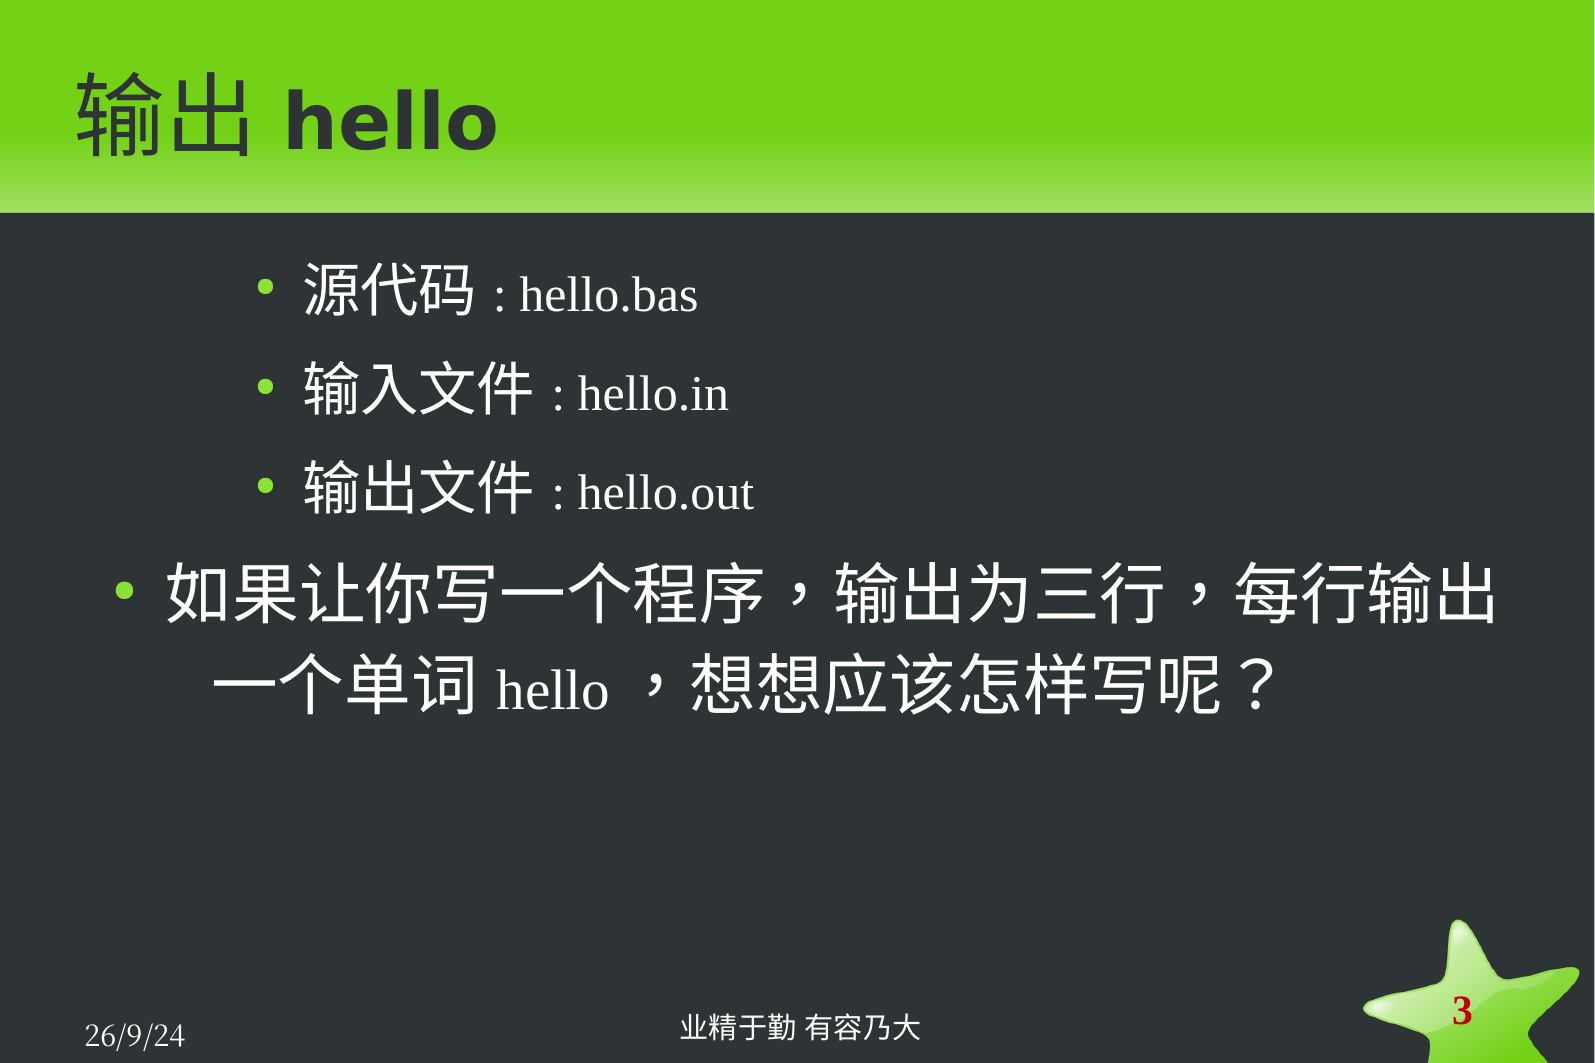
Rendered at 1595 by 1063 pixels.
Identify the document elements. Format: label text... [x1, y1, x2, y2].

picture [0, 0, 1595, 1063]
list 源代码: hello.bas 输入文件: hello.in 输出文件: hello.out 如果让你写一个程序，输出为三行，每行输出一个单词hello，想想应该怎样写呢？ [79, 248, 1515, 951]
title 输出hello [74, 25, 1510, 203]
